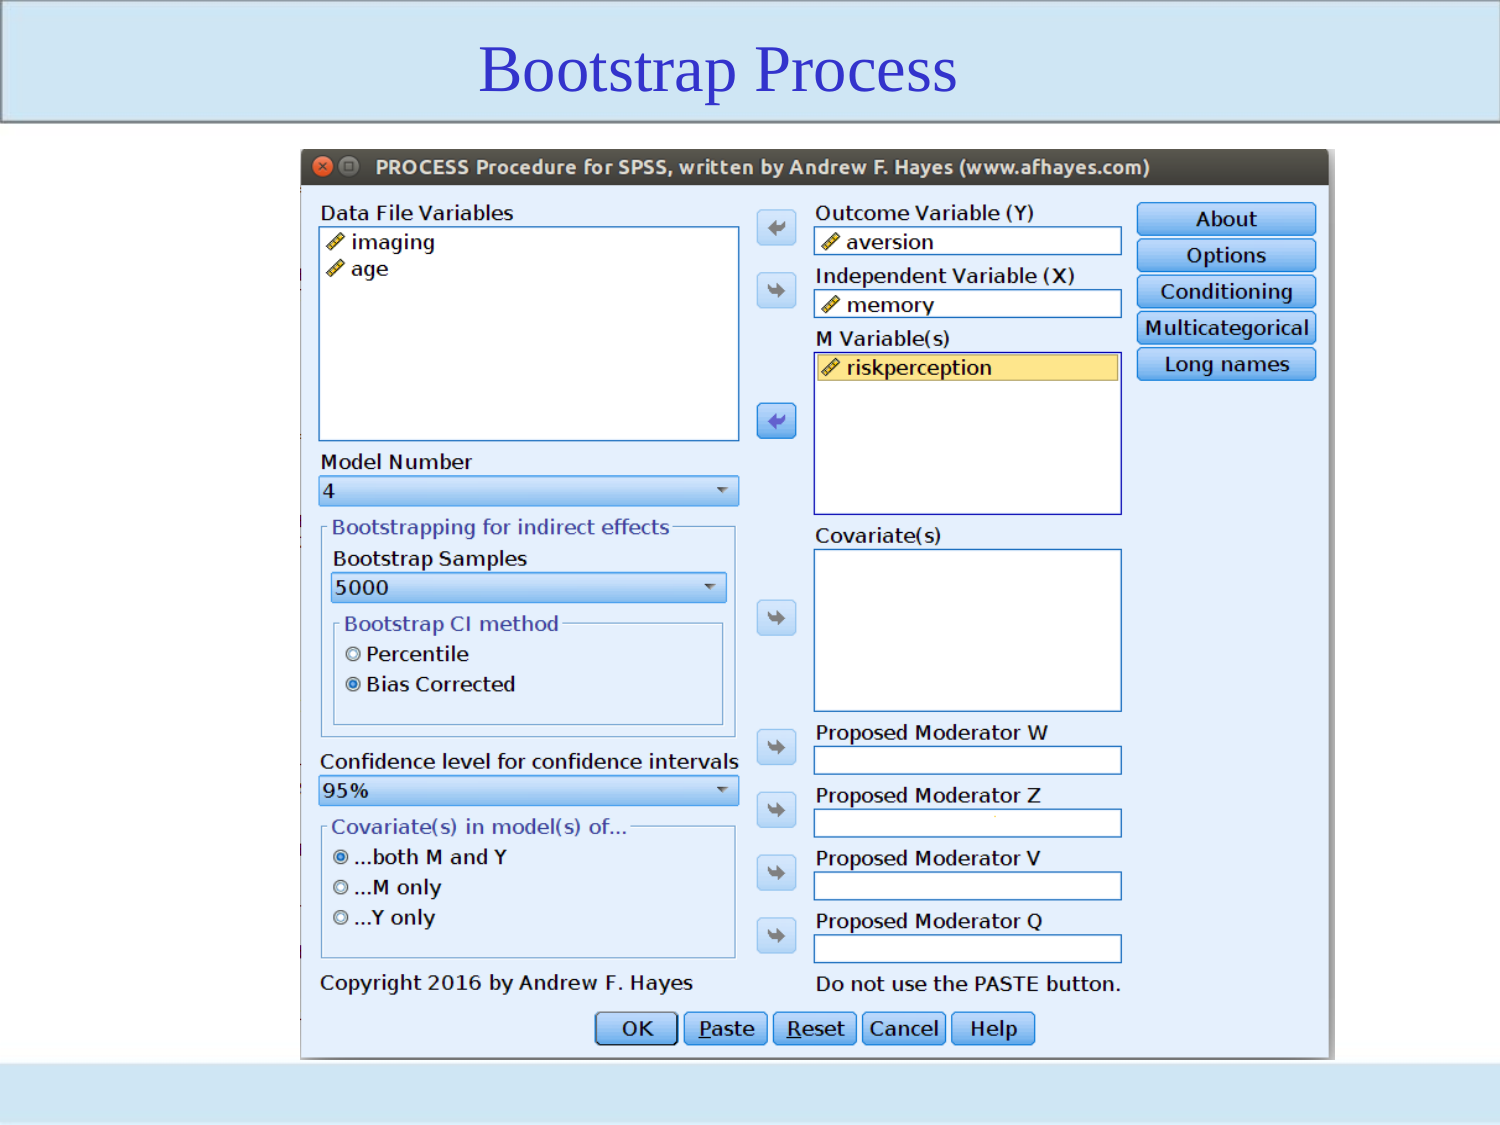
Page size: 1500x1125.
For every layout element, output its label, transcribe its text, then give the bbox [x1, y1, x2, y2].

title Bootstrap Process [187, 17, 1251, 113]
picture [0, 0, 1500, 1125]
